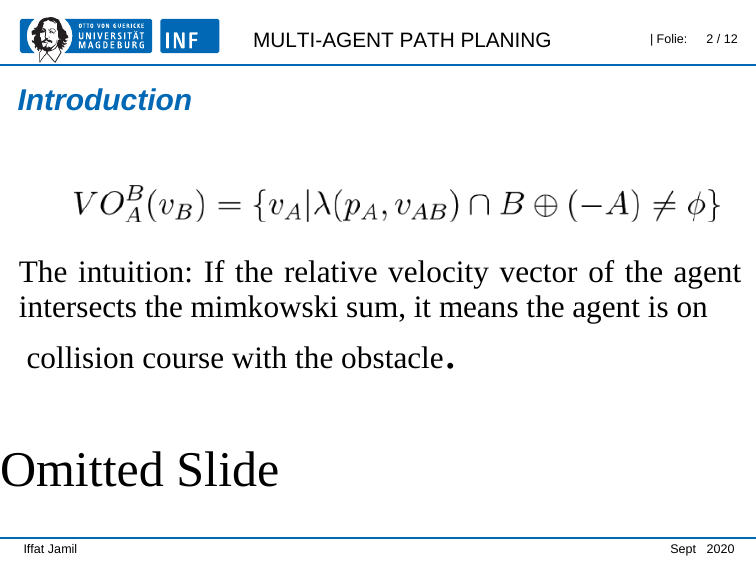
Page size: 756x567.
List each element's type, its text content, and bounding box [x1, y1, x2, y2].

text_box [31, 17, 69, 63]
text_box Introduction [17, 83, 193, 117]
text_box MULTI-AGENT PATH PLANING [253, 29, 552, 53]
text_box | Folie: [650, 32, 688, 47]
text_box [19, 18, 35, 54]
text_box Omitted Slide [0, 539, 756, 567]
text_box Iffat Jamil [20, 542, 86, 557]
text_box Omitted Slide [0, 66, 756, 537]
text_box 2020 [706, 542, 735, 557]
text_box Omitted Slide [0, 0, 756, 64]
text_box [64, 18, 153, 54]
text_box Sept [649, 542, 697, 557]
text_box 2 / 12 [706, 32, 738, 47]
text_box The intuition: If the relative velocity vector of the agent intersects the mimkowski sum, it means the agent is on collision course with the obstacle. [18, 255, 743, 444]
text_box [160, 18, 220, 54]
picture [15, 153, 751, 263]
